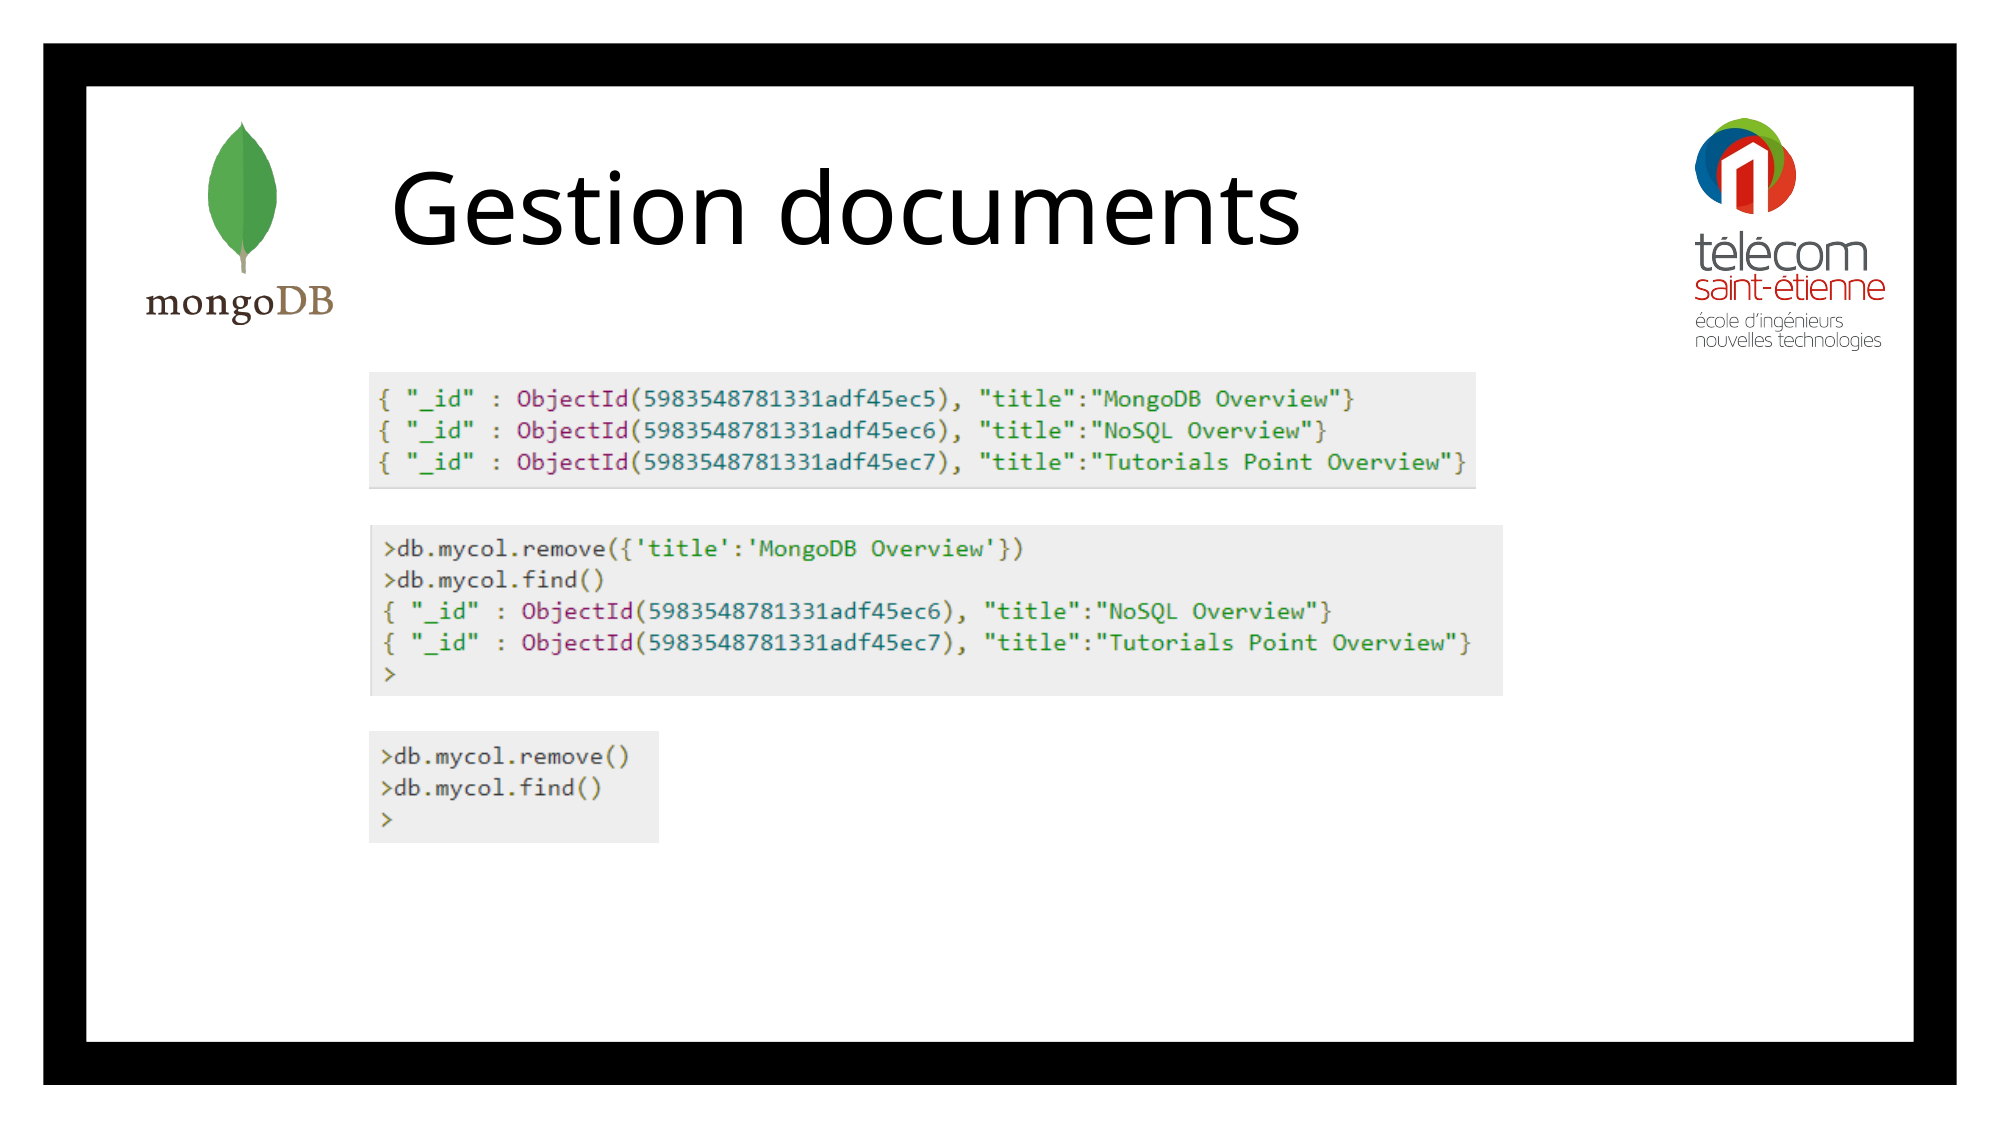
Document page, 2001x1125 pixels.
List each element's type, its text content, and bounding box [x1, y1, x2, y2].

picture [369, 525, 1503, 696]
picture [145, 121, 333, 325]
picture [369, 731, 659, 843]
picture [1715, 134, 1730, 138]
picture [369, 372, 1476, 489]
title Gestion documents [369, 138, 1849, 304]
picture [1695, 118, 1885, 351]
